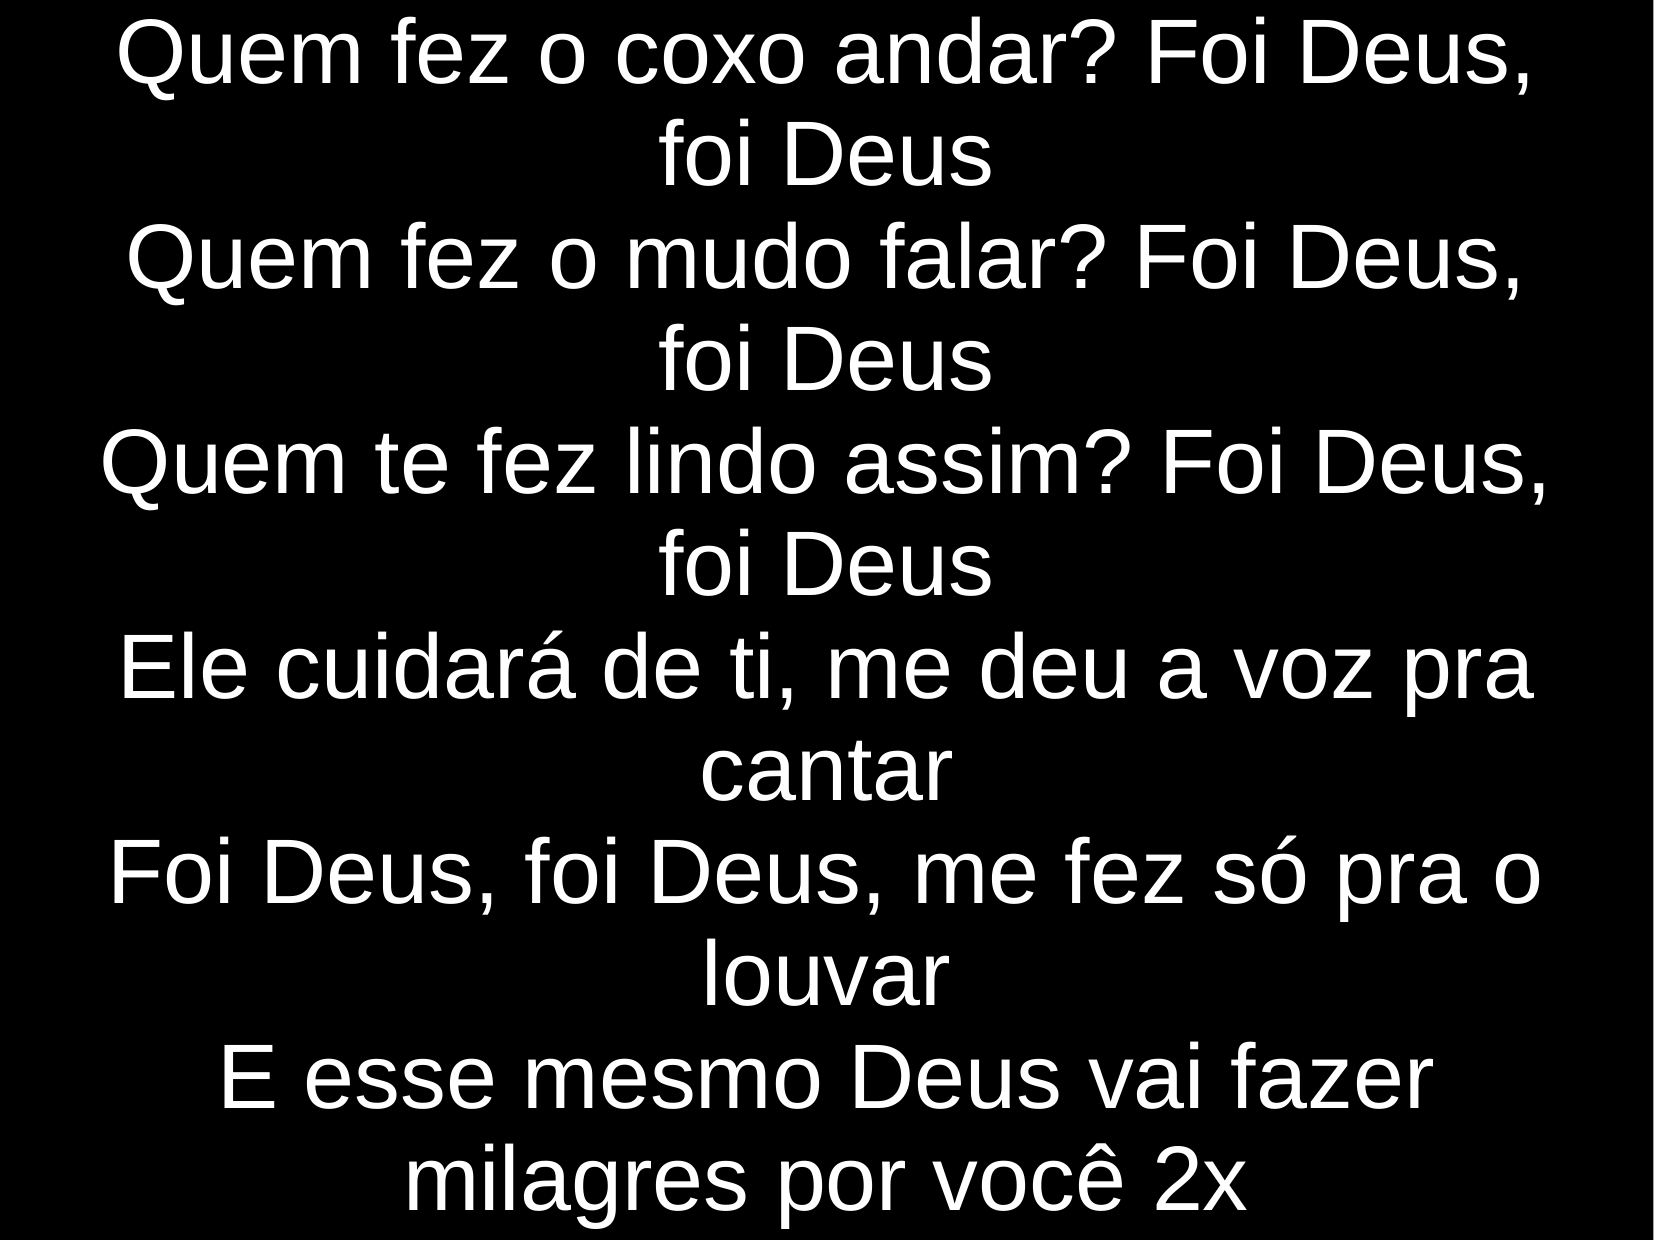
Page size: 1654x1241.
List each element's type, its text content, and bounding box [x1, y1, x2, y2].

subtitle Quem fez o coxo andar? Foi Deus, foi Deus Quem fez o mudo falar? Foi Deus, foi Deus Quem te fez lindo assim? Foi Deus, foi Deus Ele cuidará de ti, me deu a voz pra cantar Foi Deus, foi Deus, me fez só pra o louvar E esse mesmo Deus vai fazer milagres por você 2x [82, 0, 1571, 1231]
